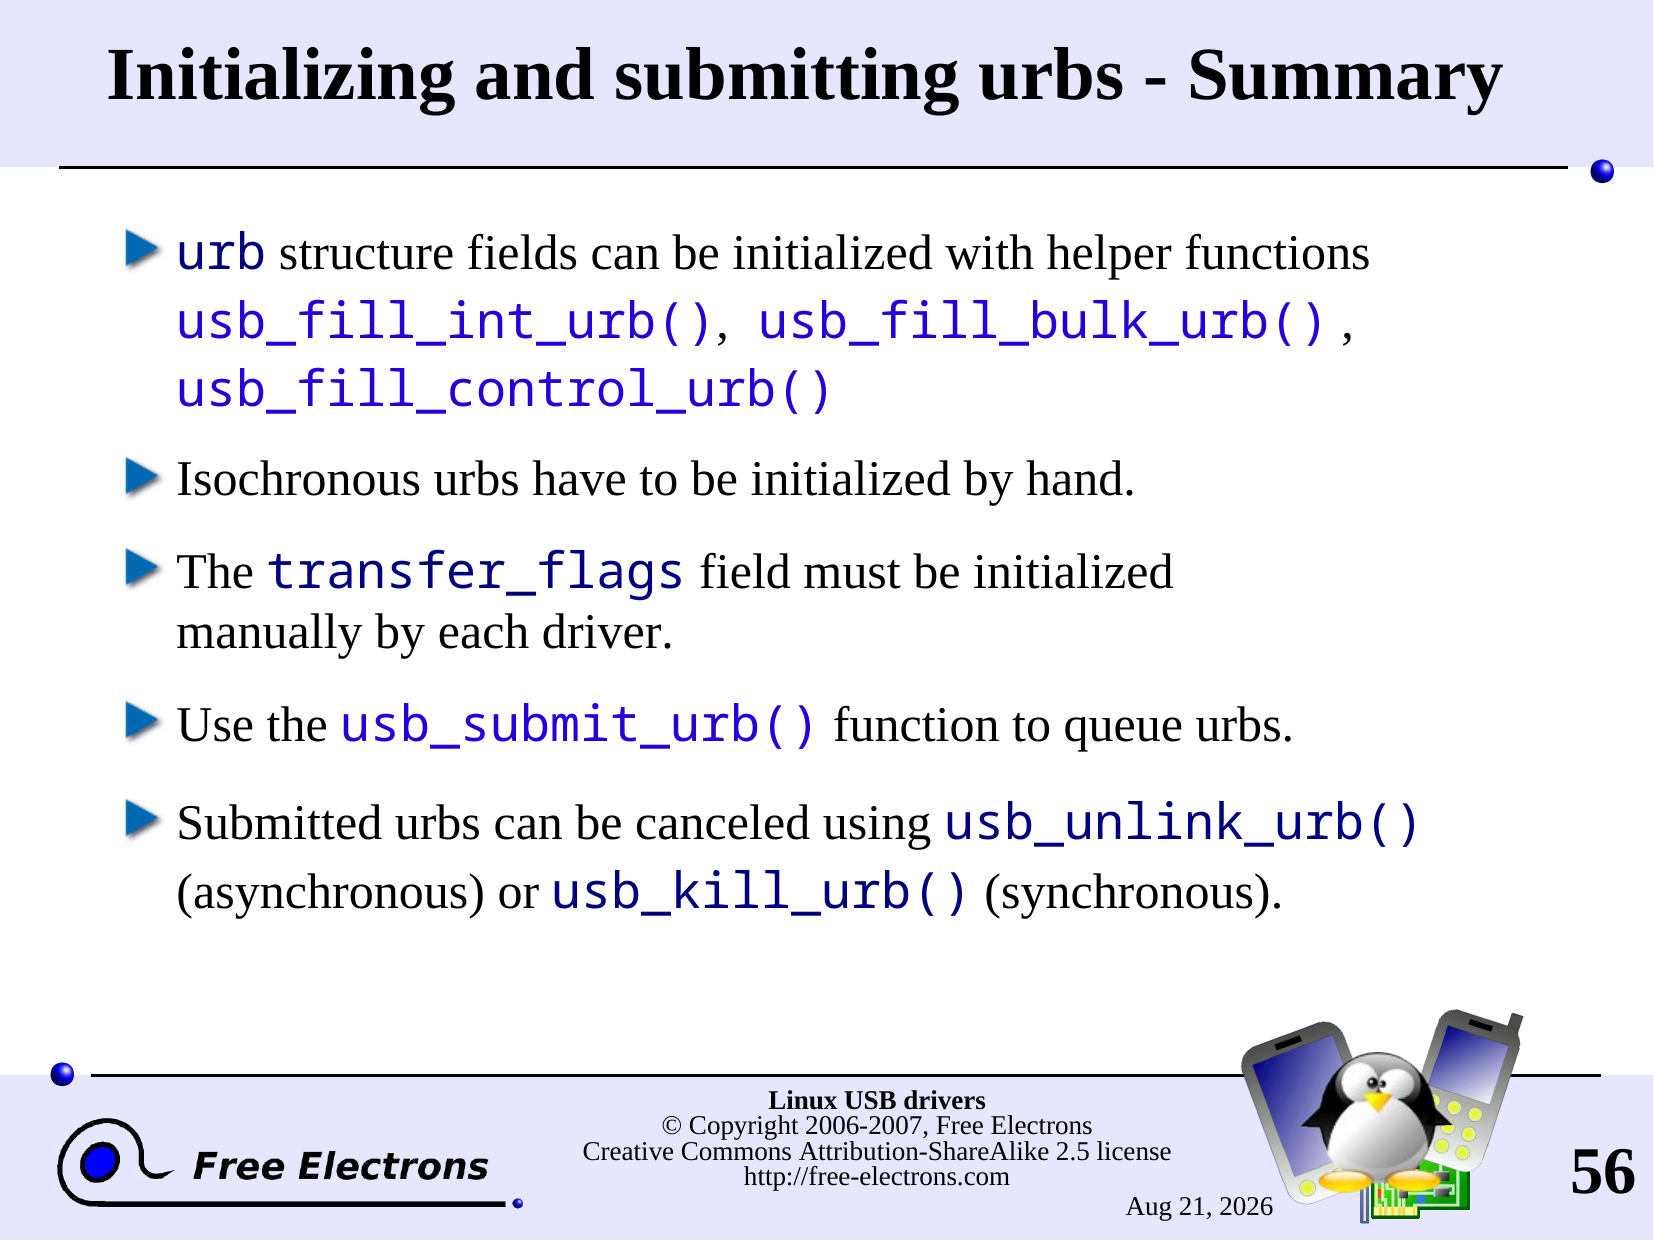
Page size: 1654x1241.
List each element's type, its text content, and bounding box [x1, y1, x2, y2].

picture [1231, 1007, 1538, 1241]
title Initializing and submitting urbs - Summary [60, 25, 1551, 124]
picture [50, 1107, 527, 1216]
list urb structure fields can be initialized with helper functions usb_fill_int_urb(), usb_fill_bulk_urb() , usb_fill_control_urb() Isochronous urbs have to be initialized by hand. The transfer_flags field must be initialized manually by each driver. Use the usb_submit_urb() function to queue urbs. Submitted urbs can be canceled using usb_unlink_urb() (asynchronous) or usb_kill_urb() (synchronous). [105, 216, 1518, 1066]
